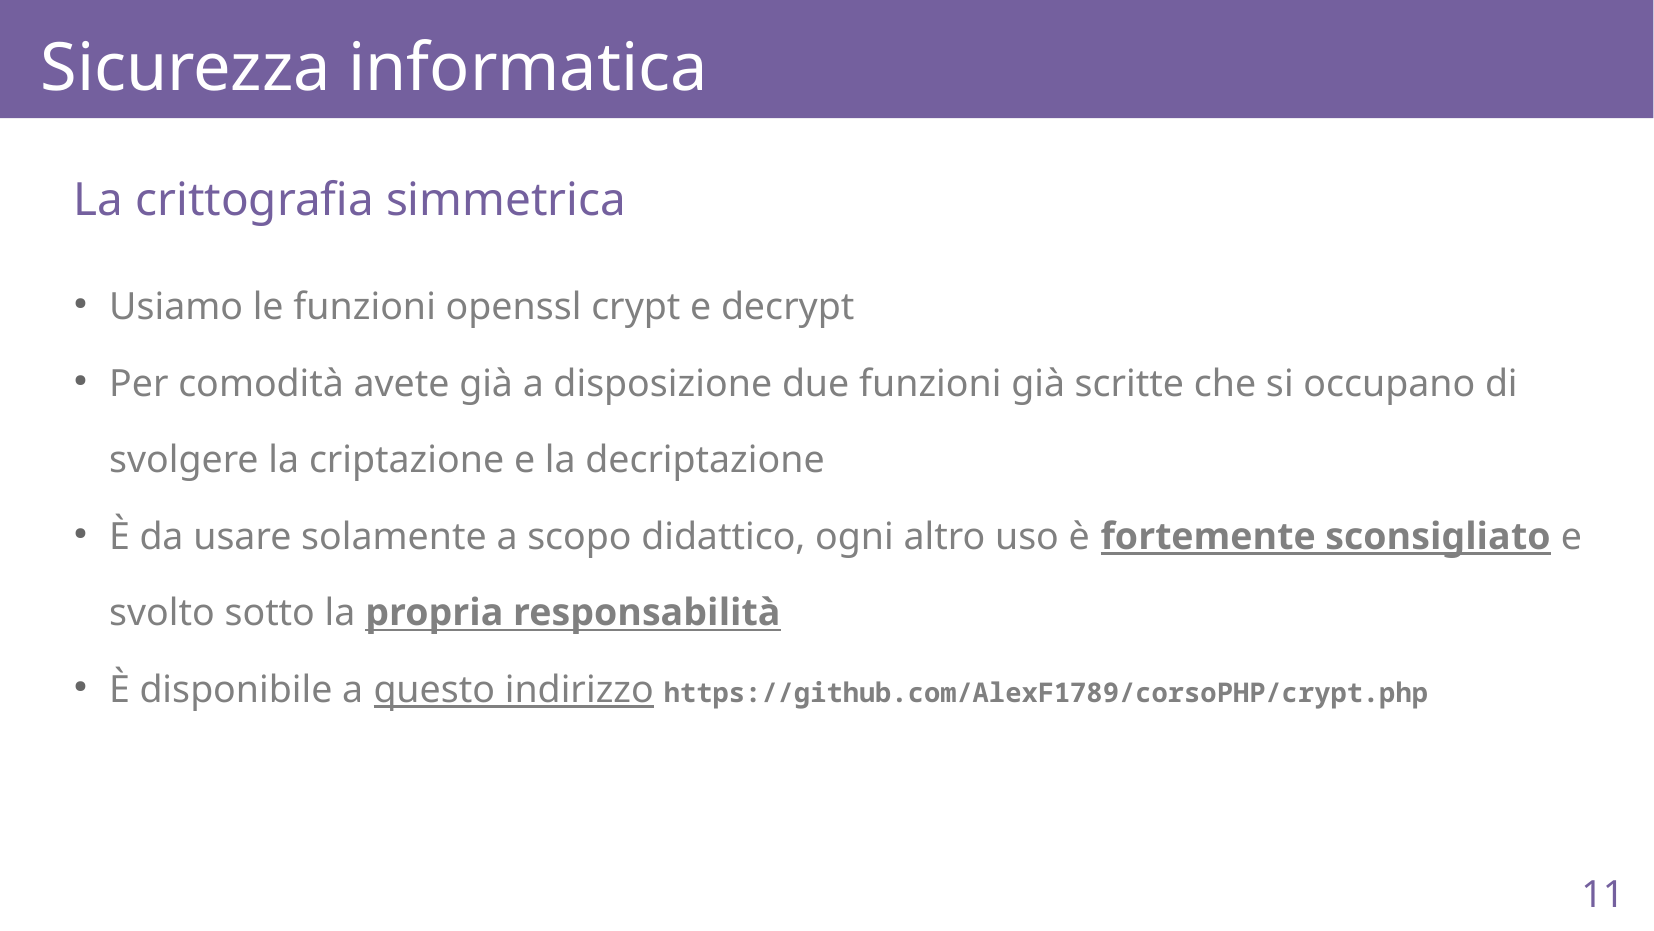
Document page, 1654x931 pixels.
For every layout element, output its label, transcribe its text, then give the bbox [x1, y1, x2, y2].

text_box Usiamo le funzioni openssl crypt e decrypt Per comodità avete già a disposizione due funzioni già scritte che si occupano di svolgere la criptazione e la decriptazione È da usare solamente a scopo didattico, ogni altro uso è fortemente sconsigliato e svolto sotto la propria responsabilità È disponibile a questo indirizzo https://github.com/AlexF1789/corsoPHP/crypt.php [59, 246, 1599, 667]
text_box <numero> [1510, 860, 1654, 931]
text_box [0, 0, 1654, 119]
text_box La crittografia simmetrica [59, 158, 1107, 229]
text_box Sicurezza informatica [25, 11, 942, 107]
